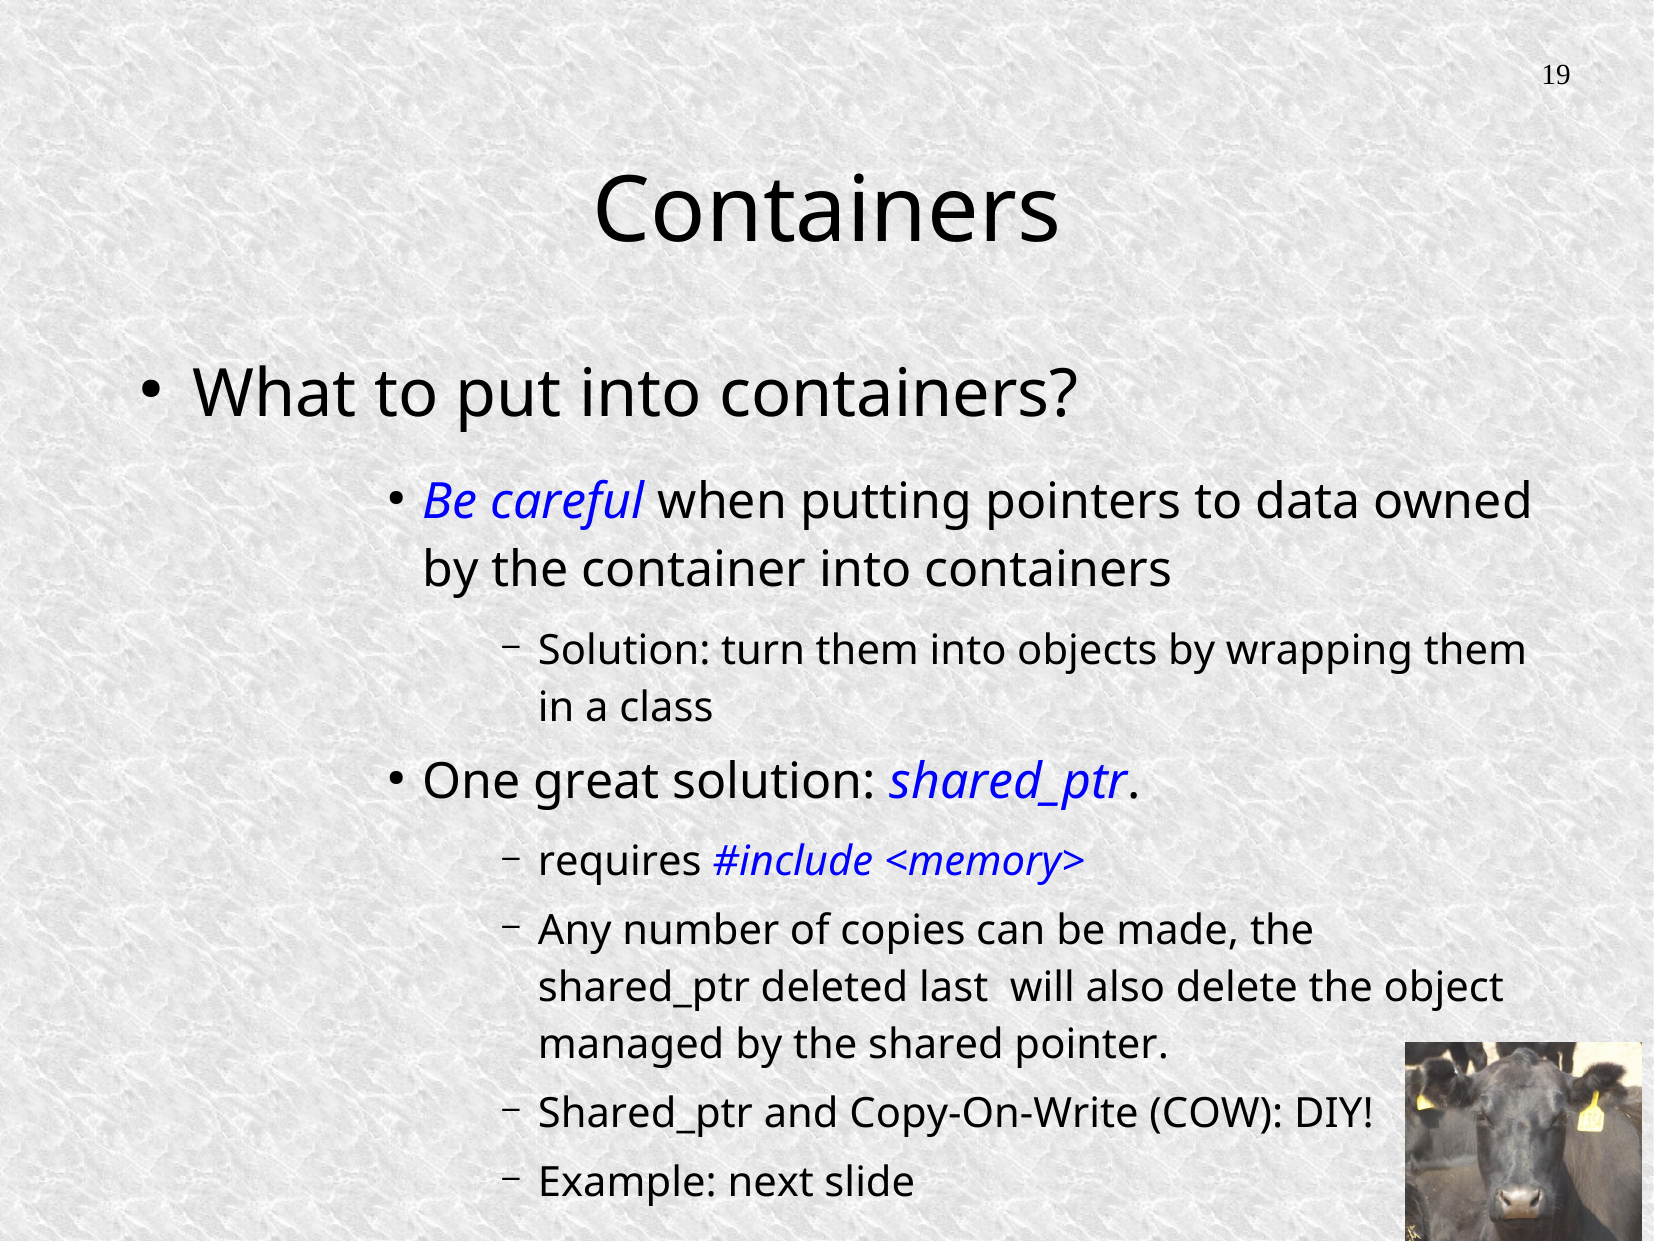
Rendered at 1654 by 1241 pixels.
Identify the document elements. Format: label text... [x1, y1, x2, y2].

picture [0, 0, 1654, 1241]
title Containers [121, 102, 1534, 311]
list What to put into containers? Be careful when putting pointers to data owned by the container into containers Solution: turn them into objects by wrapping them in a class One great solution: shared_ptr. requires #include <memory> Any number of copies can be made, the shared_ptr deleted last will also delete the object managed by the shared pointer. Shared_ptr and Copy-On-Write (COW): DIY! Example: next slide [121, 344, 1534, 1188]
